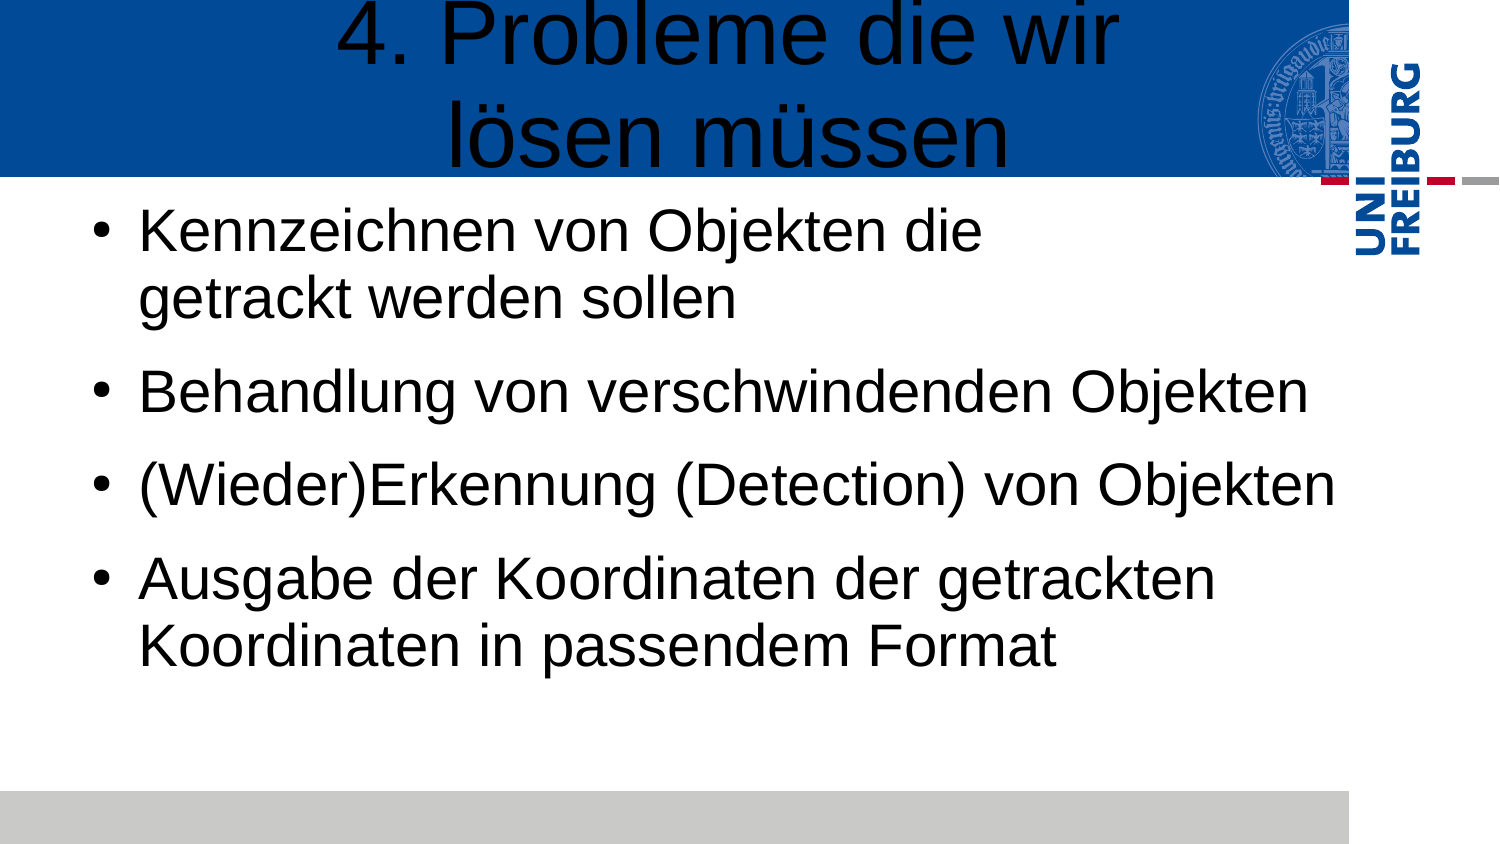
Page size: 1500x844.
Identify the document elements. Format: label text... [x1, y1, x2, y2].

list Kennzeichnen von Objekten die getrackt werden sollen Behandlung von verschwindenden Objekten (Wieder)Erkennung (Detection) von Objekten Ausgabe der Koordinaten der getrackten Koordinaten in passendem Format [75, 197, 1425, 687]
title 4. Probleme die wir lösen müssen [224, 0, 1235, 197]
